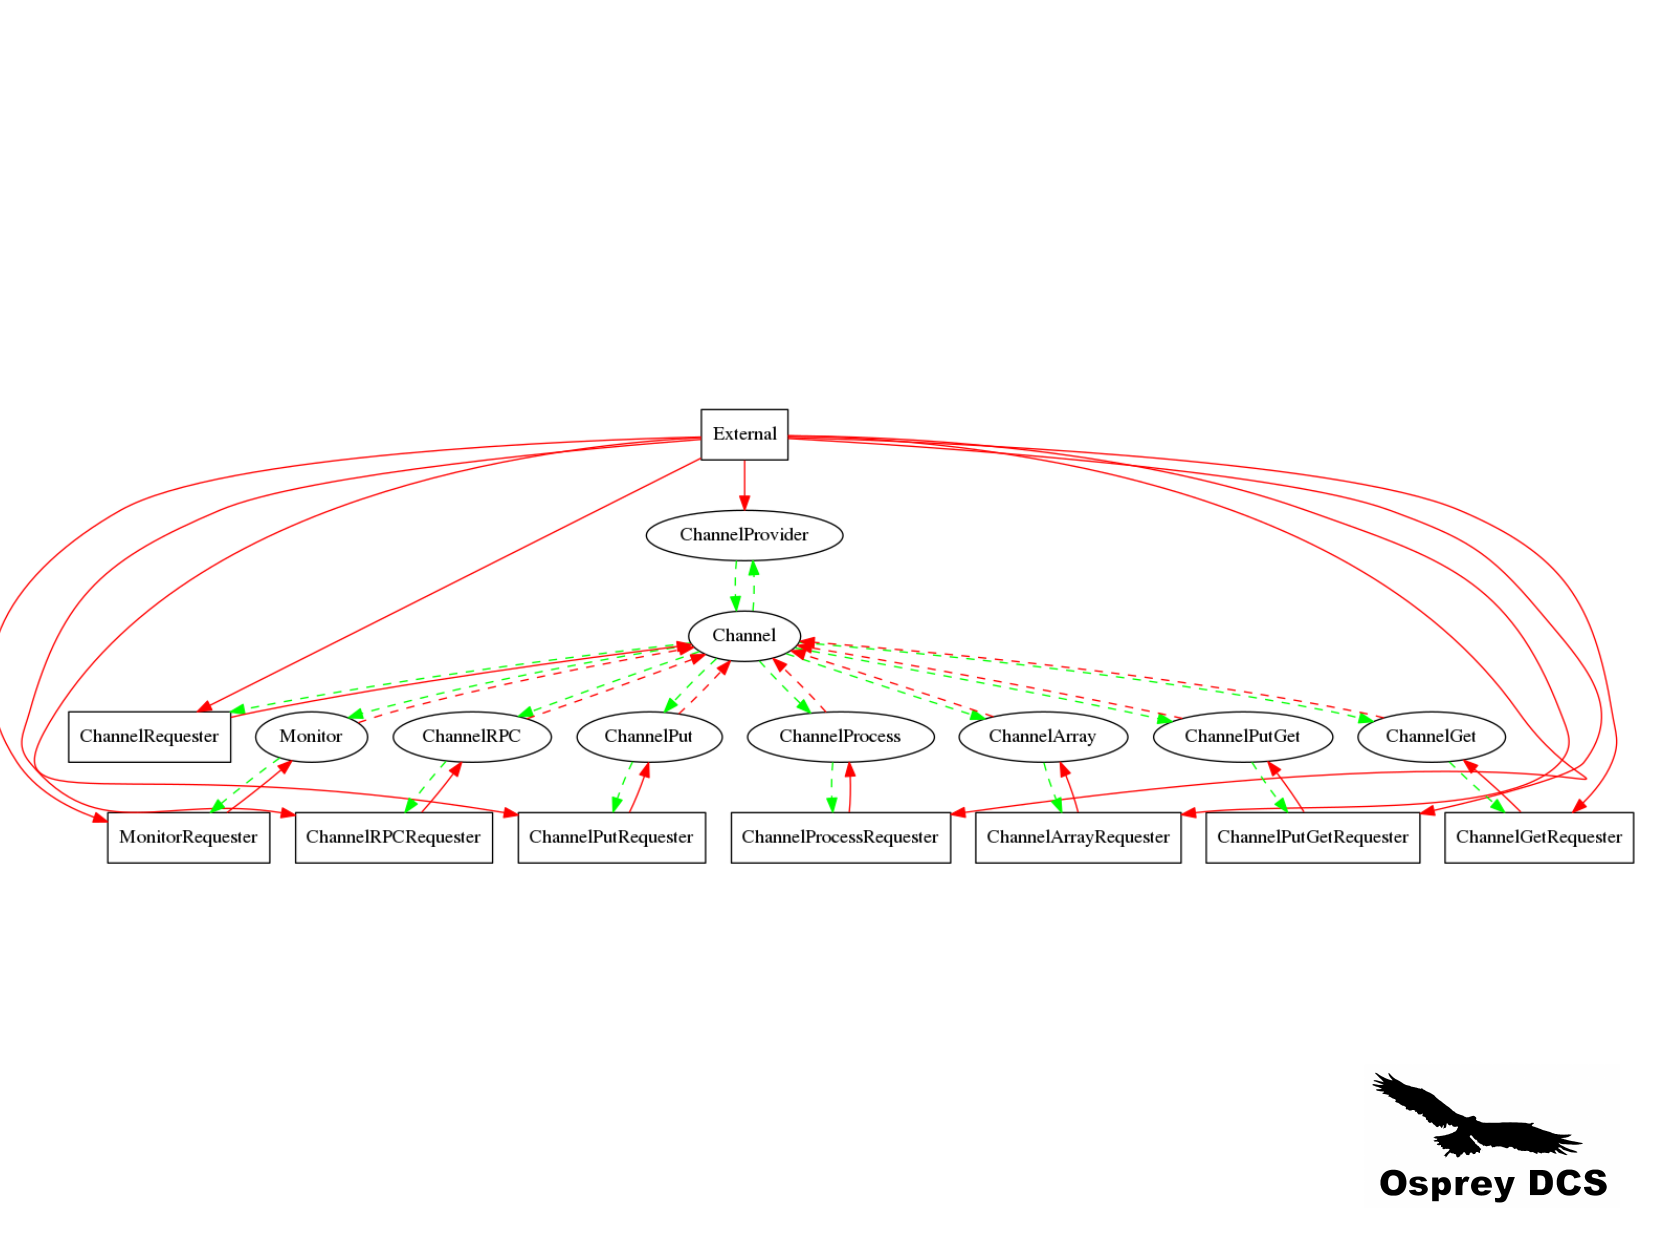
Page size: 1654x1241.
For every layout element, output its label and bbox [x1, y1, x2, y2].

picture [1364, 1064, 1620, 1208]
picture [0, 404, 1639, 869]
